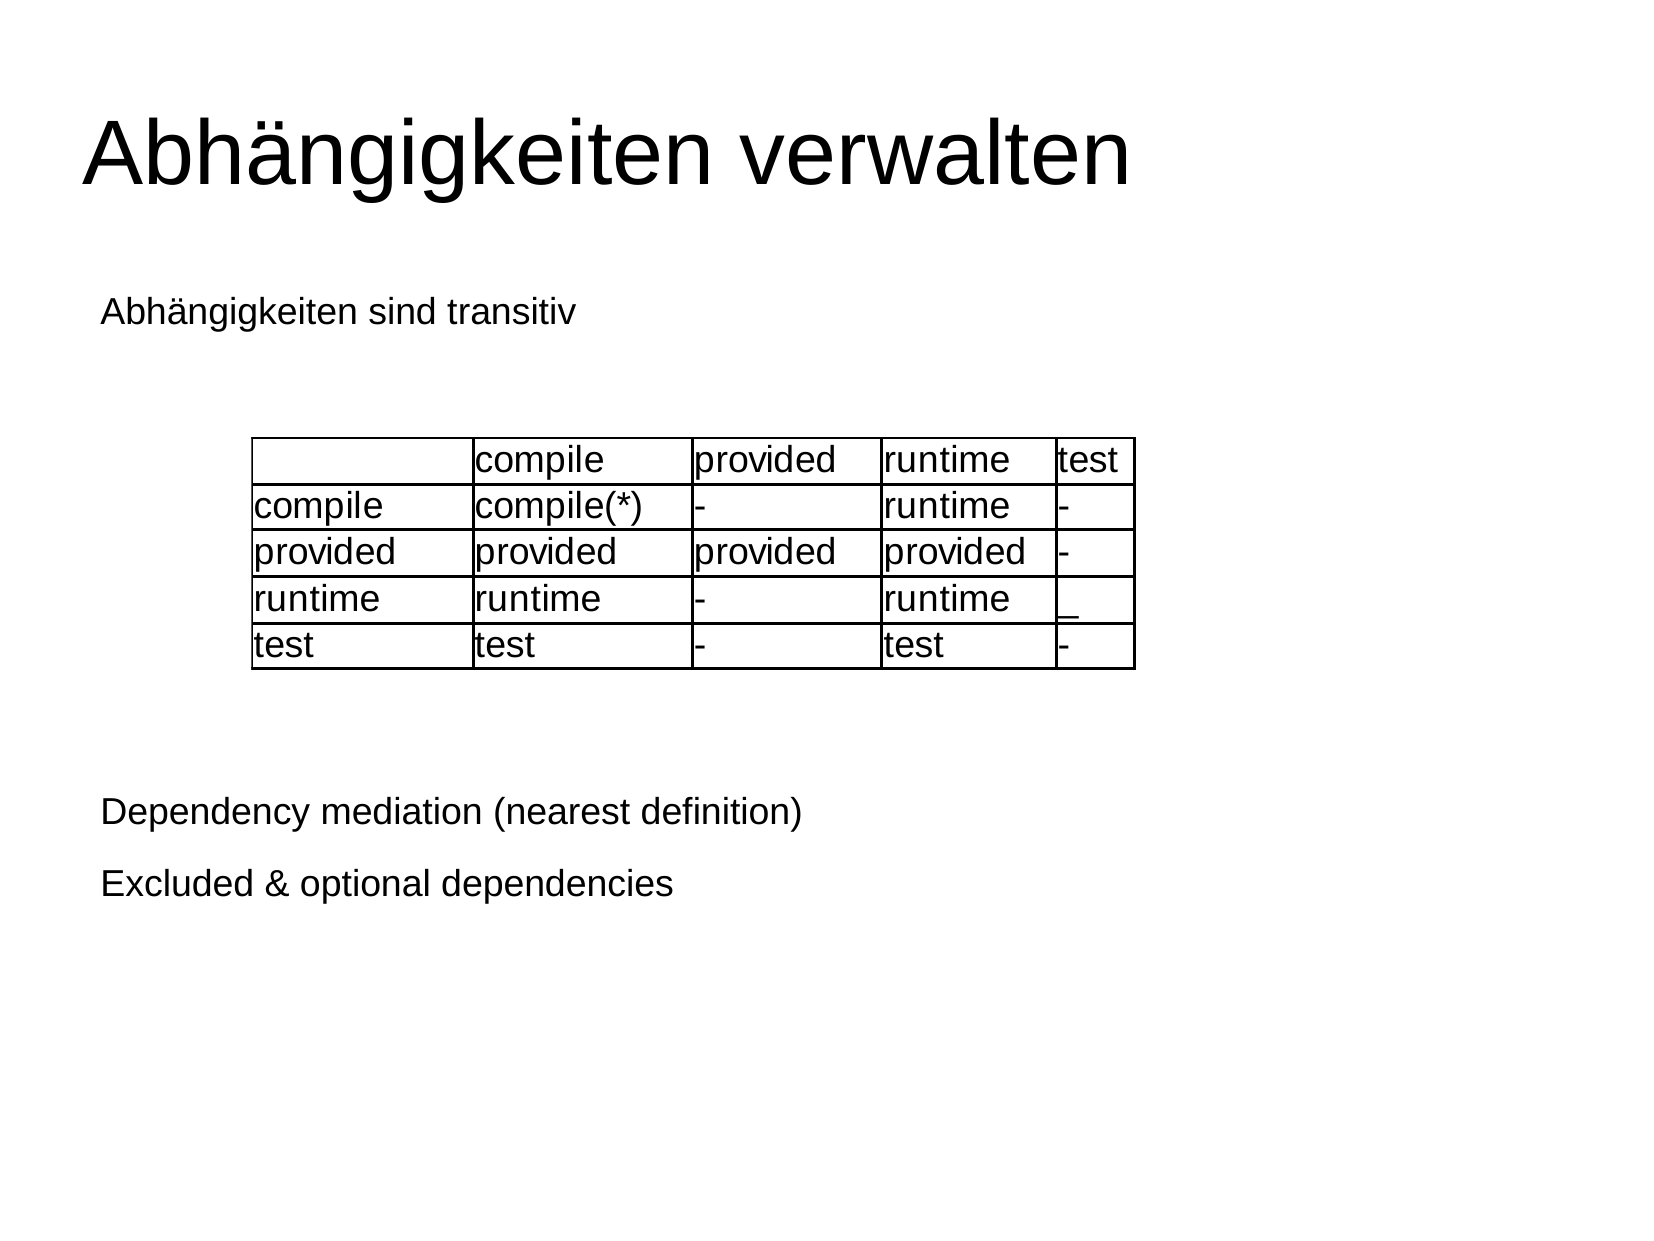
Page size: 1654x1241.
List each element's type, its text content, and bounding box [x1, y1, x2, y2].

list Abhängigkeiten sind transitiv Dependency mediation (nearest definition) Excluded & optional dependencies [82, 290, 1571, 1034]
title Abhängigkeiten verwalten [82, 56, 1571, 250]
chart [251, 437, 1423, 857]
